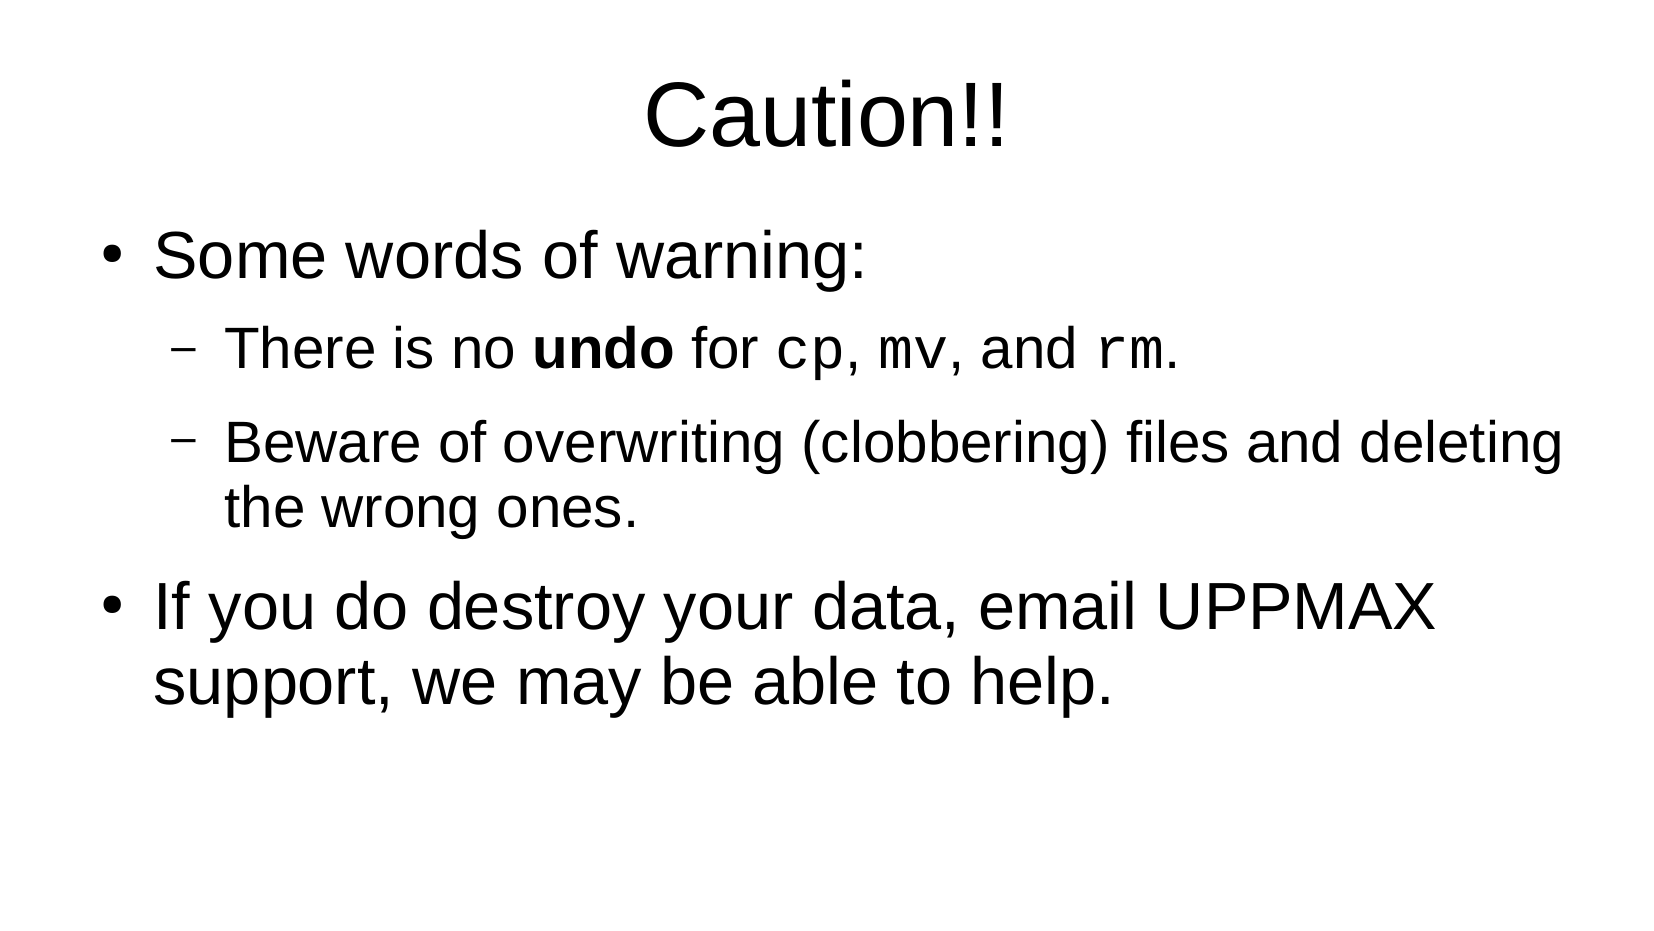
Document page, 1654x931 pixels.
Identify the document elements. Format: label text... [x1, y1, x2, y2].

list Some words of warning: There is no undo for cp, mv, and rm. Beware of overwriting (clobbering) files and deleting the wrong ones. If you do destroy your data, email UPPMAX support, we may be able to help. [82, 217, 1571, 758]
title Caution!! [82, 37, 1571, 193]
